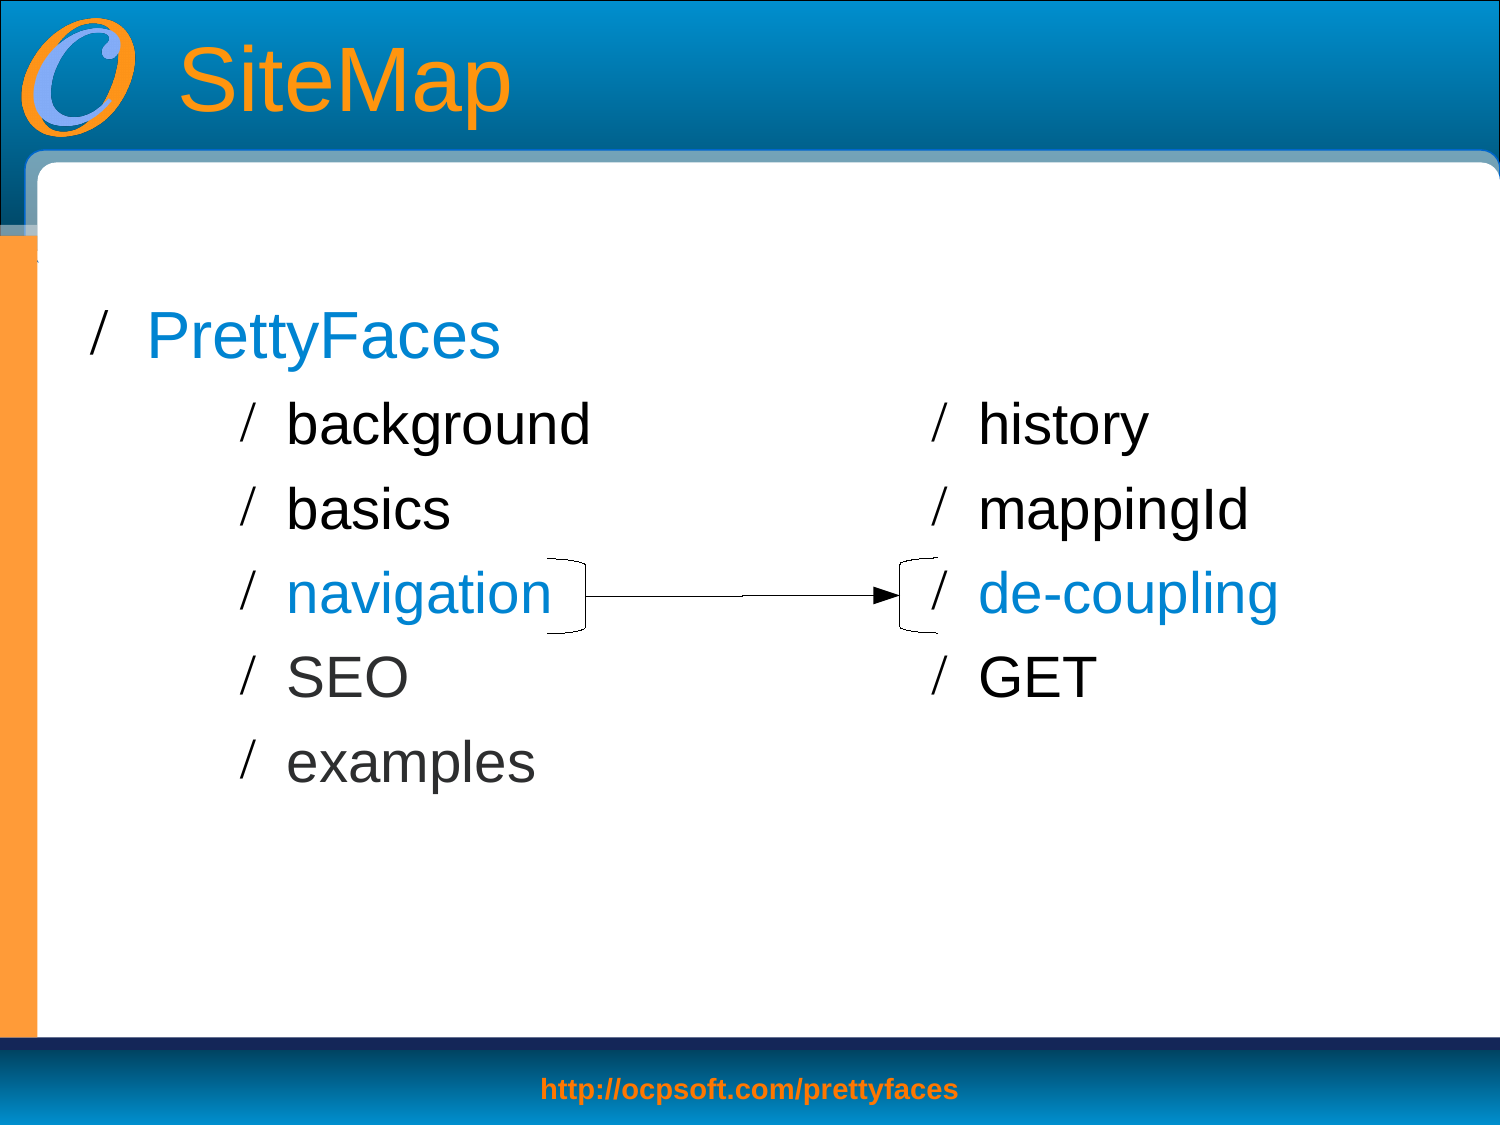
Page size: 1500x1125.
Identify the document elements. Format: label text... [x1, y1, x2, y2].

picture [22, 19, 135, 136]
title SiteMap [162, 4, 1463, 146]
list PrettyFaces background basics navigation SEO examples [75, 187, 734, 931]
list history mappingId de-coupling GET [766, 187, 1426, 931]
